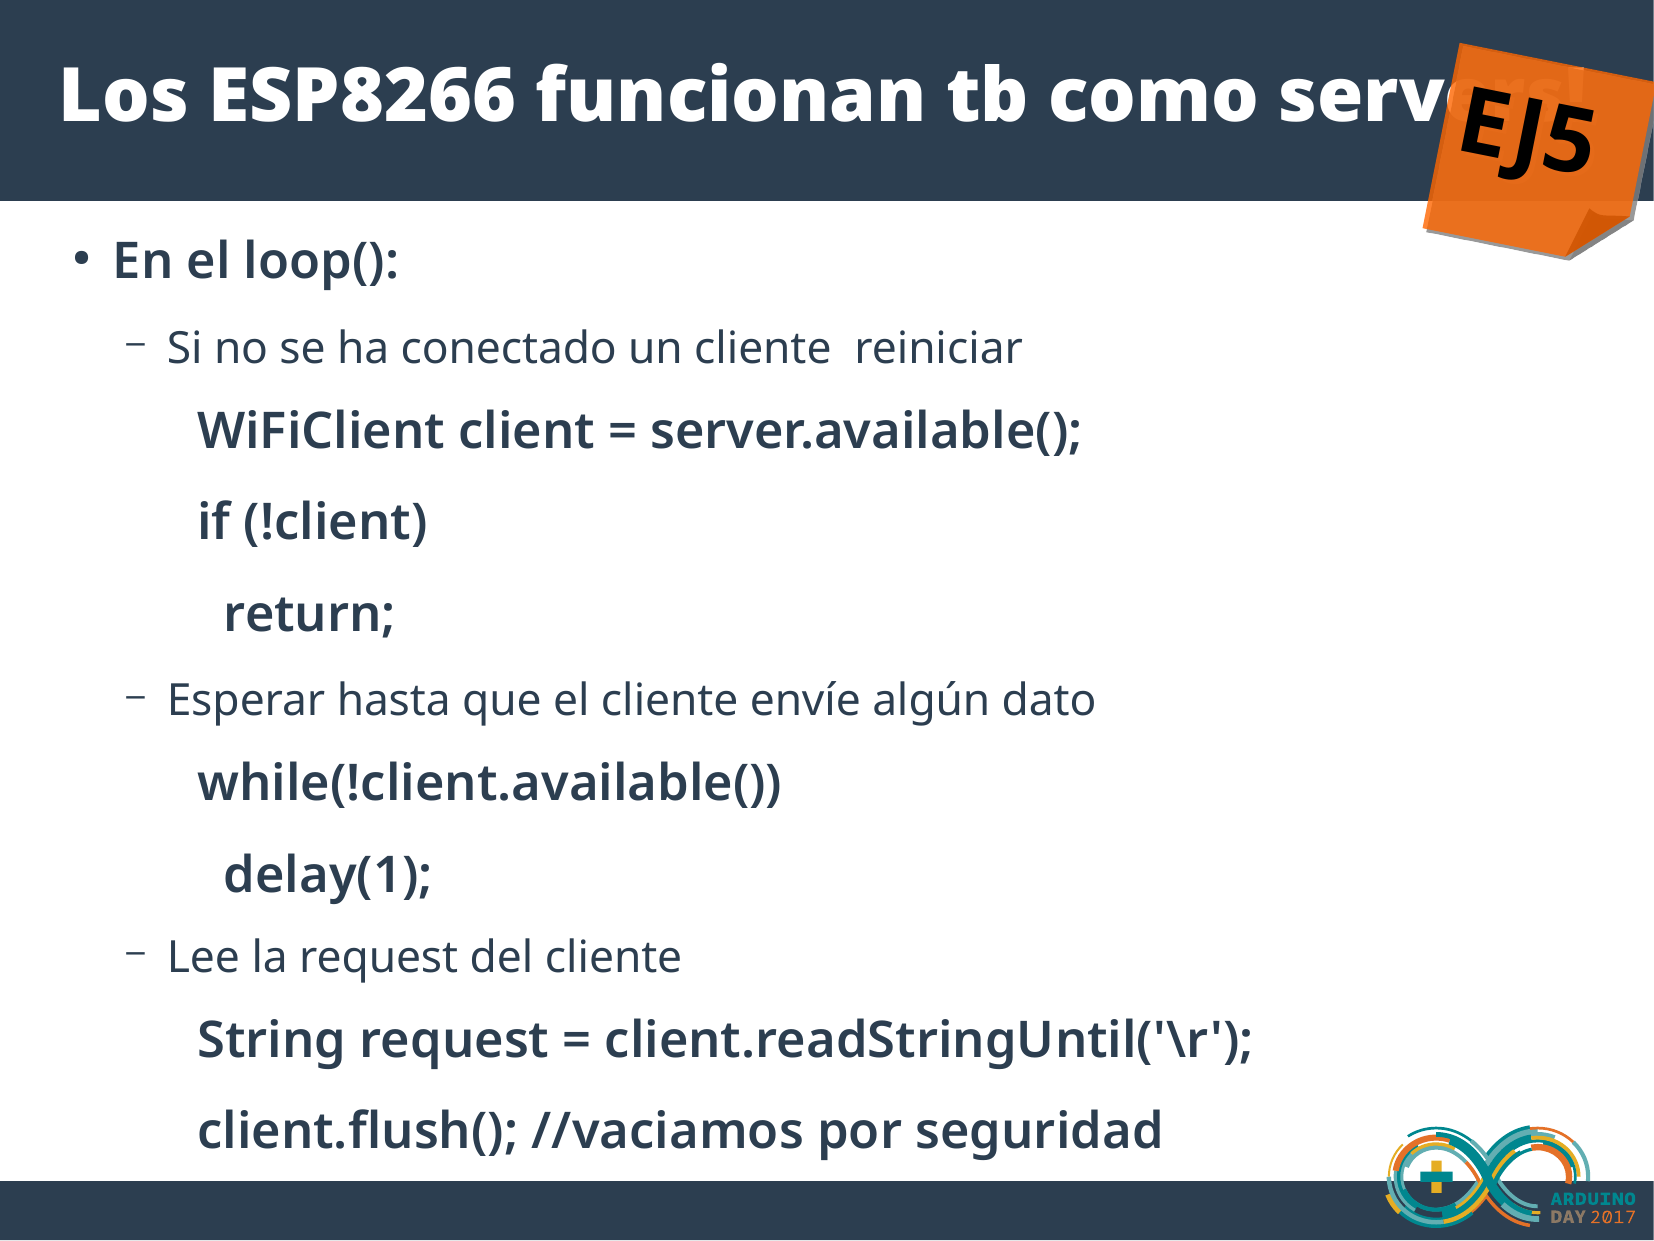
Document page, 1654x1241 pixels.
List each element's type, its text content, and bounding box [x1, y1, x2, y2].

text_box EJ5 [1422, 42, 1654, 257]
list En el loop(): Si no se ha conectado un cliente reiniciar WiFiClient client = server.available(); if (!client) return; Esperar hasta que el cliente envíe algún dato while(!client.available()) delay(1); Lee la request del cliente String request = client.readStringUntil('\r'); client.flush(); //vaciamos por seguridad [59, 224, 1595, 1170]
title Los ESP8266 funcionan tb como servers! [59, 13, 1595, 172]
